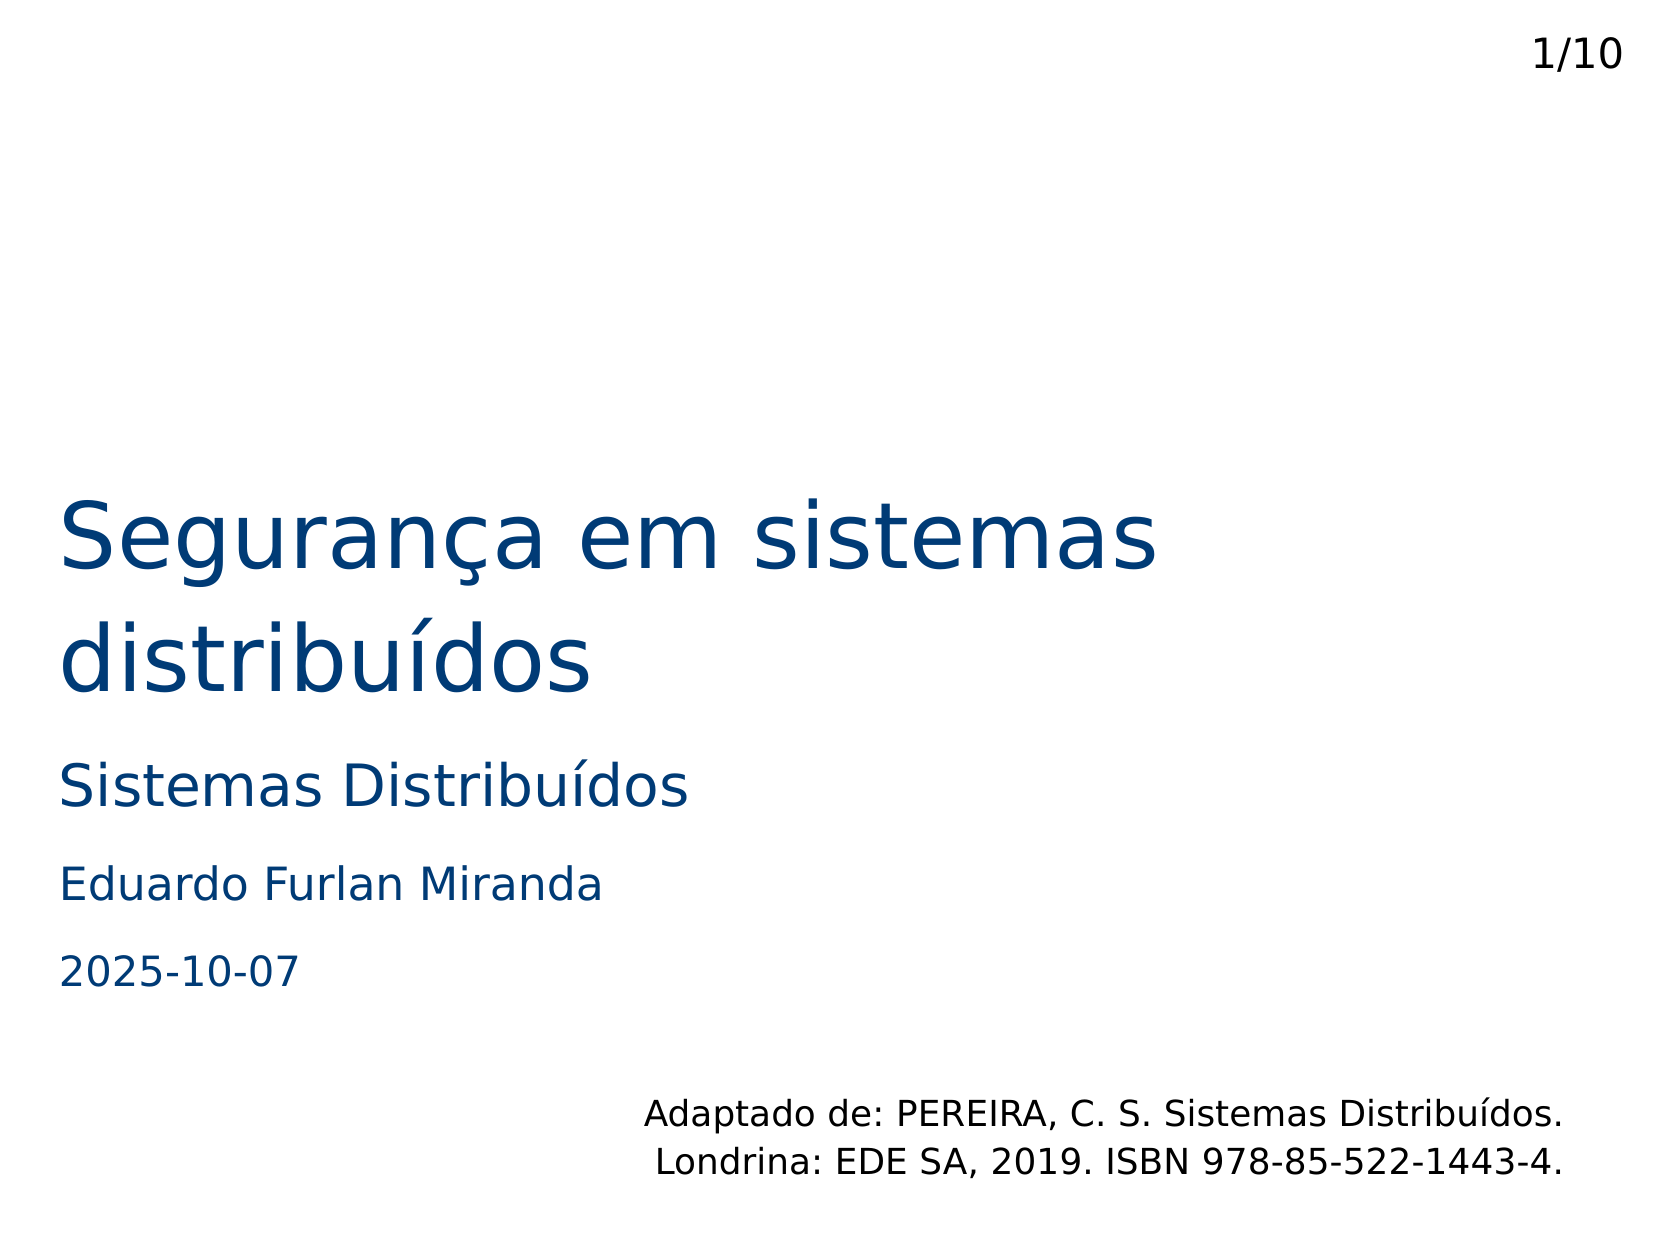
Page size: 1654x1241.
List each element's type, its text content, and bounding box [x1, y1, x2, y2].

list Segurança em sistemas distribuídos Sistemas Distribuídos Eduardo Furlan Miranda 2025-10-07 [59, 466, 1625, 1211]
list Adaptado de: PEREIRA, C. S. Sistemas Distribuídos. Londrina: EDE SA, 2019. ISBN 978-85-522-1443-4. [583, 1086, 1565, 1211]
